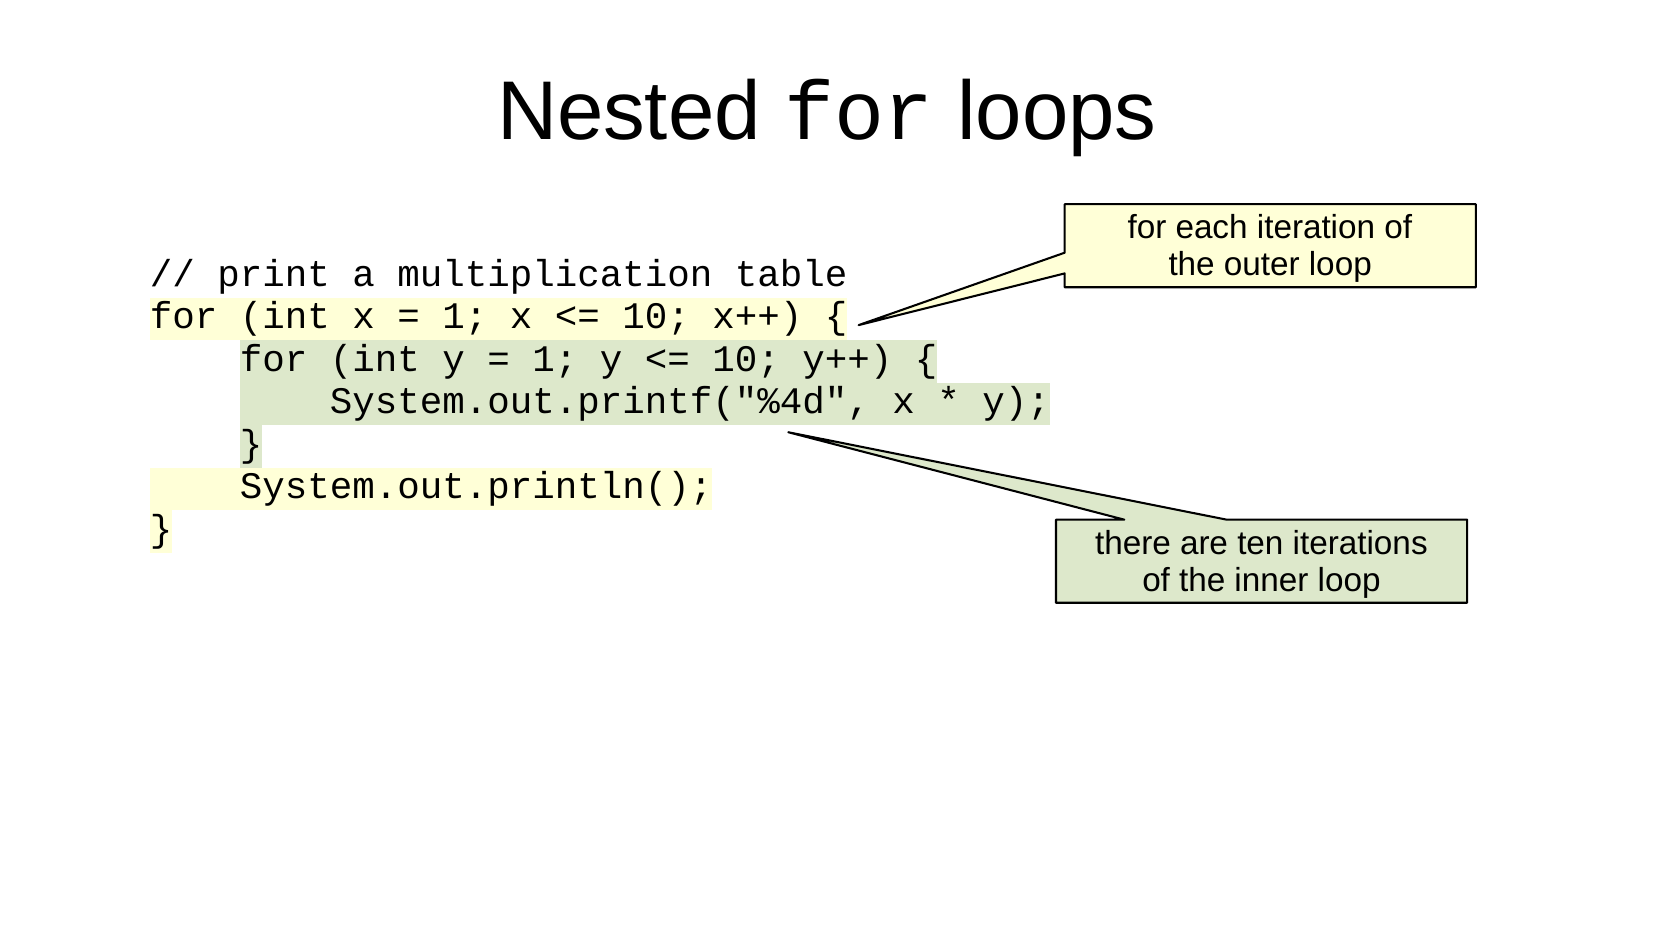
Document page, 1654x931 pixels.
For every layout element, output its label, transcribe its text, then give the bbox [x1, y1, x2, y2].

text_box there are ten iterations of the inner loop [788, 432, 1468, 603]
title Nested for loops [82, 37, 1571, 193]
text_box // print a multiplication table for (int x = 1; x <= 10; x++) { for (int y = 1; y <= 10; y++) { System.out.printf("%4d", x * y); } System.out.println(); } [135, 247, 1065, 603]
text_box for each iteration of the outer loop [858, 204, 1476, 326]
